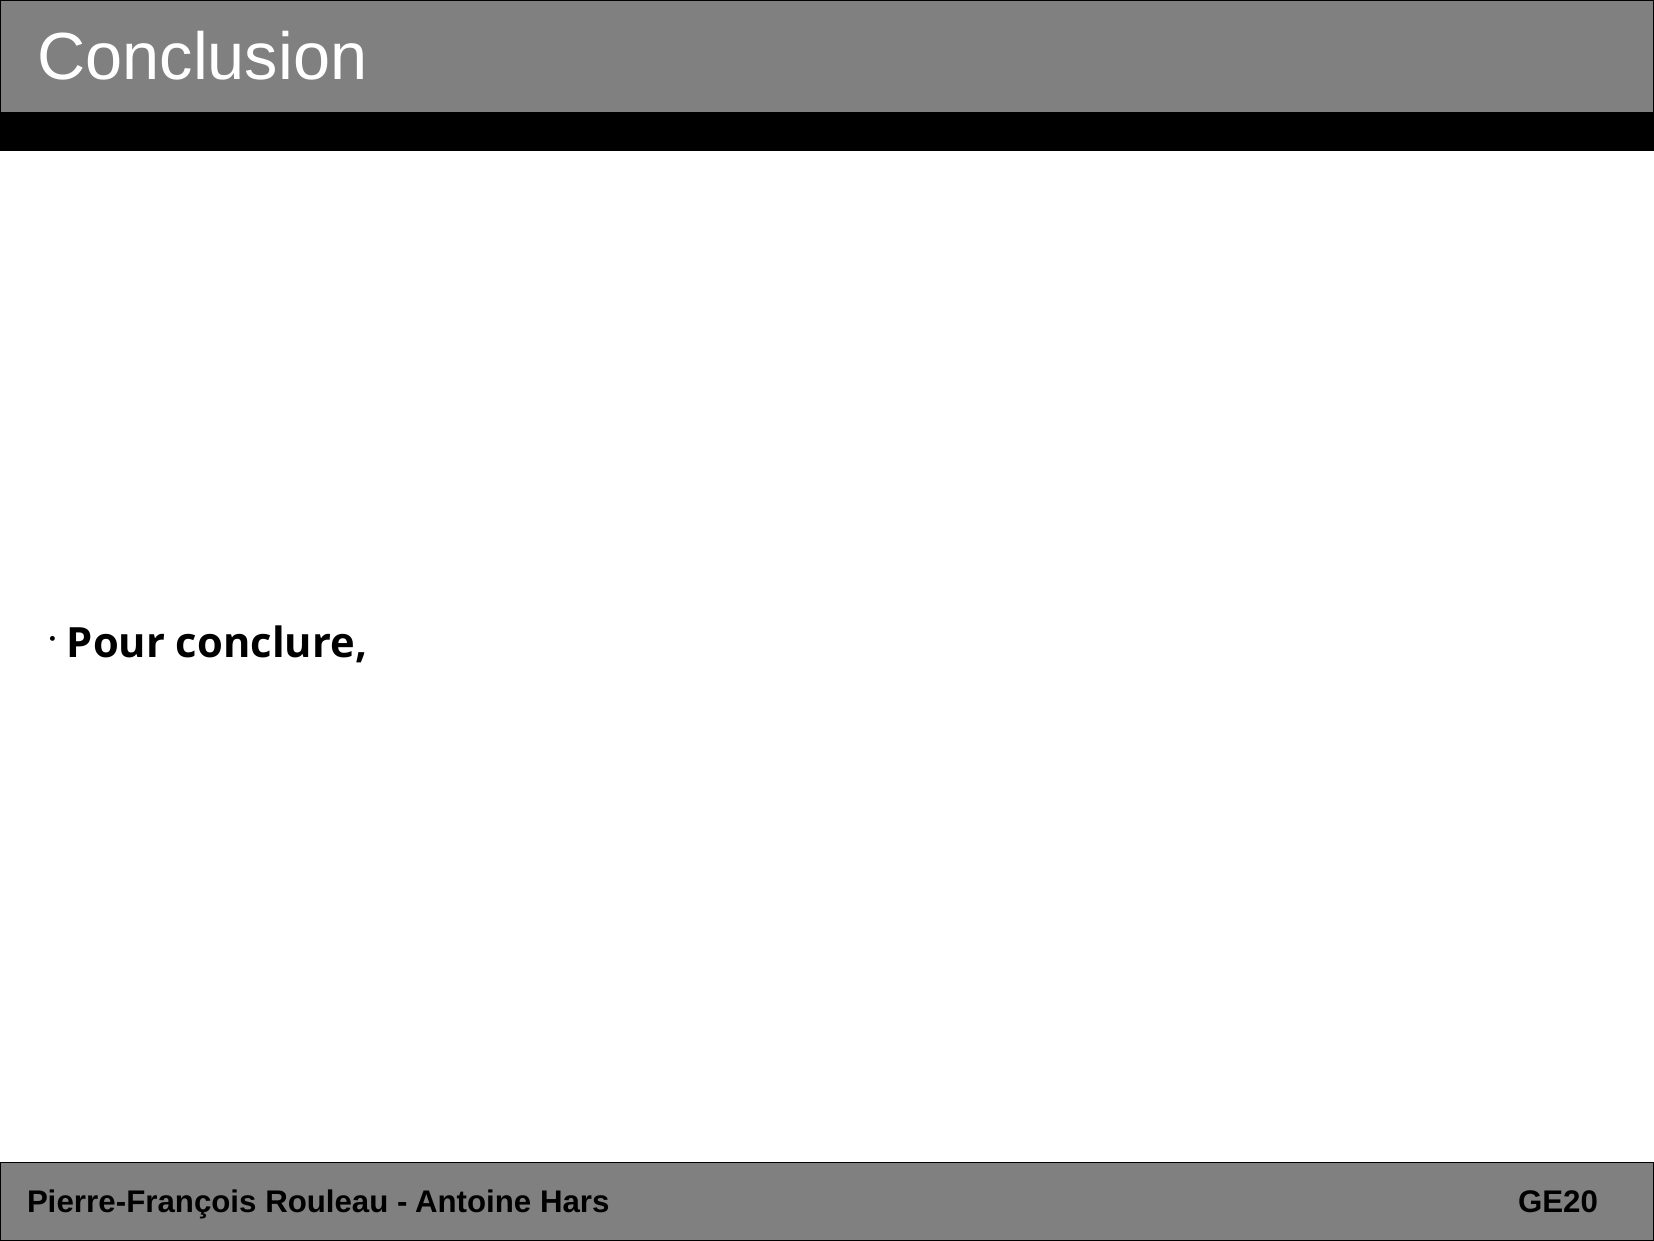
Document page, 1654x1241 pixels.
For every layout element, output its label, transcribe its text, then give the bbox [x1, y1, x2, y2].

text_box GE20 [1462, 1162, 1654, 1241]
title Conclusion [37, 0, 1526, 113]
text_box [638, 1162, 1462, 1241]
text_box Pierre-François Rouleau - Antoine Hars [0, 1162, 638, 1241]
subtitle Pour conclure, [49, 231, 1538, 1051]
text_box [0, 0, 1654, 151]
